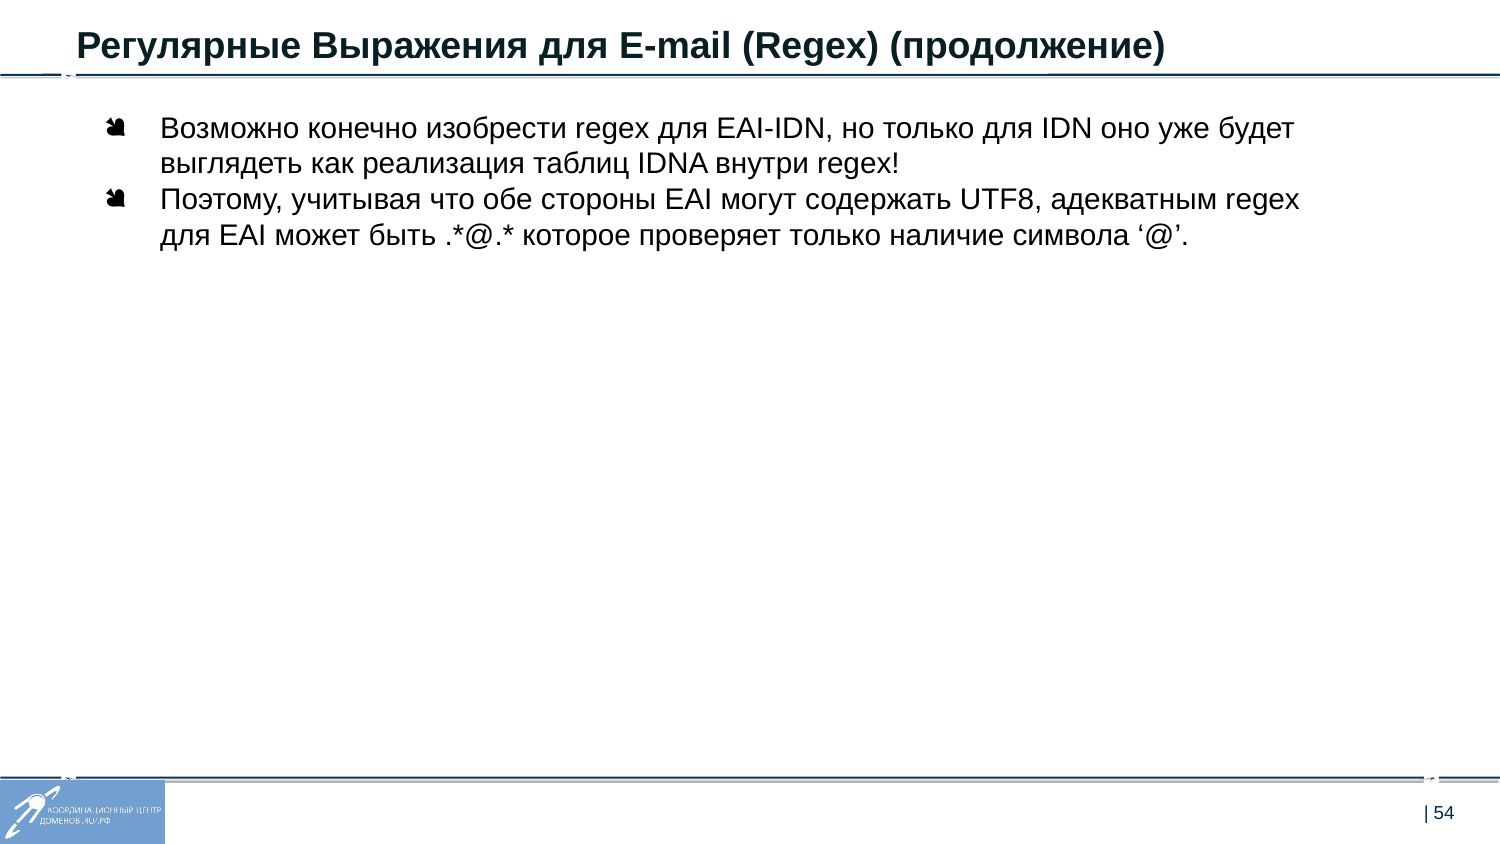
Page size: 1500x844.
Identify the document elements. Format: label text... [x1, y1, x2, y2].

title Регулярные Выражения для E-mail (Regex) (продолжение) [61, 5, 1376, 62]
picture [0, 779, 166, 844]
list Возможно конечно изобрести regex для EAI-IDN, но только для IDN оно уже будет выглядеть как реализация таблиц IDNA внутри regex! Поэтому, учитывая что обе стороны EAI могут содержать UTF8, адекватным regex для EAI может быть .*@.* которое проверяет только наличие символа ‘@’. [70, 93, 1368, 656]
